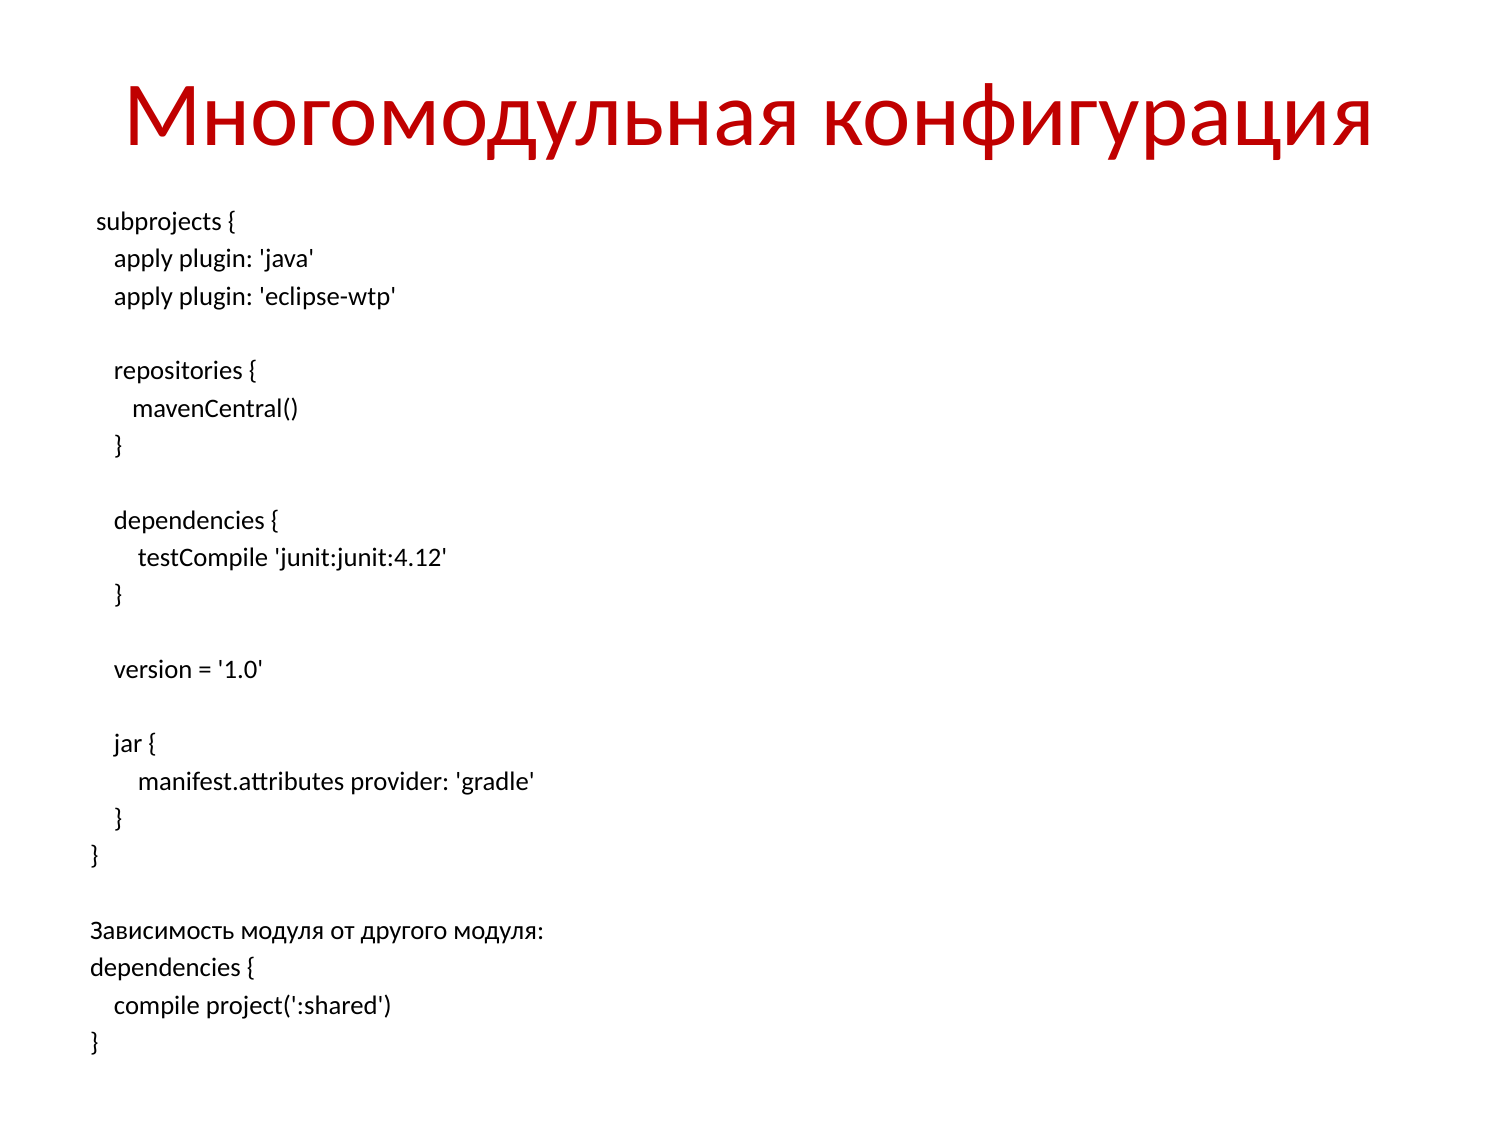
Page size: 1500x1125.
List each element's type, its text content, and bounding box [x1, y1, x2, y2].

title Многомодульная конфигурация [75, 45, 1425, 173]
list subprojects { apply plugin: 'java' apply plugin: 'eclipse-wtp' repositories { mavenCentral() } dependencies { testCompile 'junit:junit:4.12' } version = '1.0' jar { manifest.attributes provider: 'gradle' } } Зависимость модуля от другого модуля: dependencies { compile project(':shared') } [75, 196, 1425, 1083]
